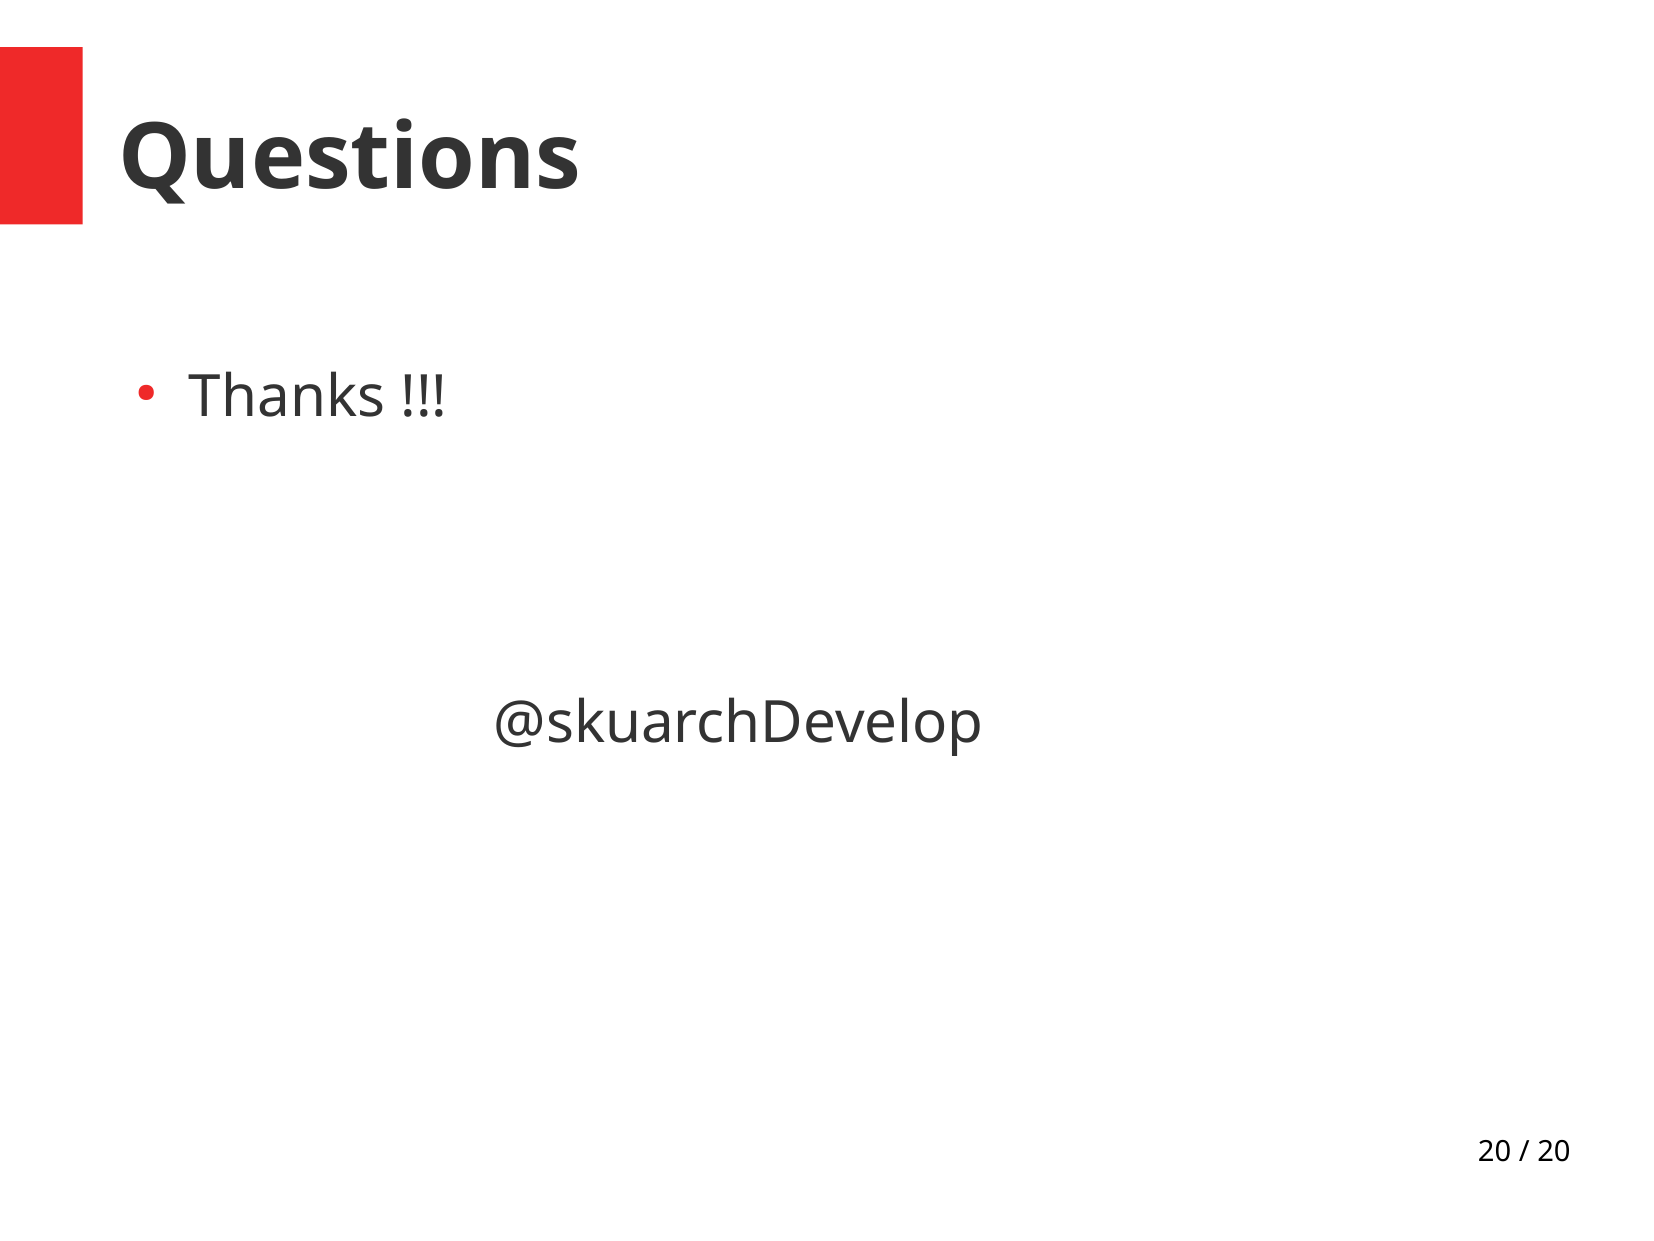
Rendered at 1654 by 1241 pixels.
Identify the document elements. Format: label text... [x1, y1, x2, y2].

title Questions [118, 49, 1571, 257]
list Thanks !!! @skuarchDevelop [118, 354, 1536, 1074]
